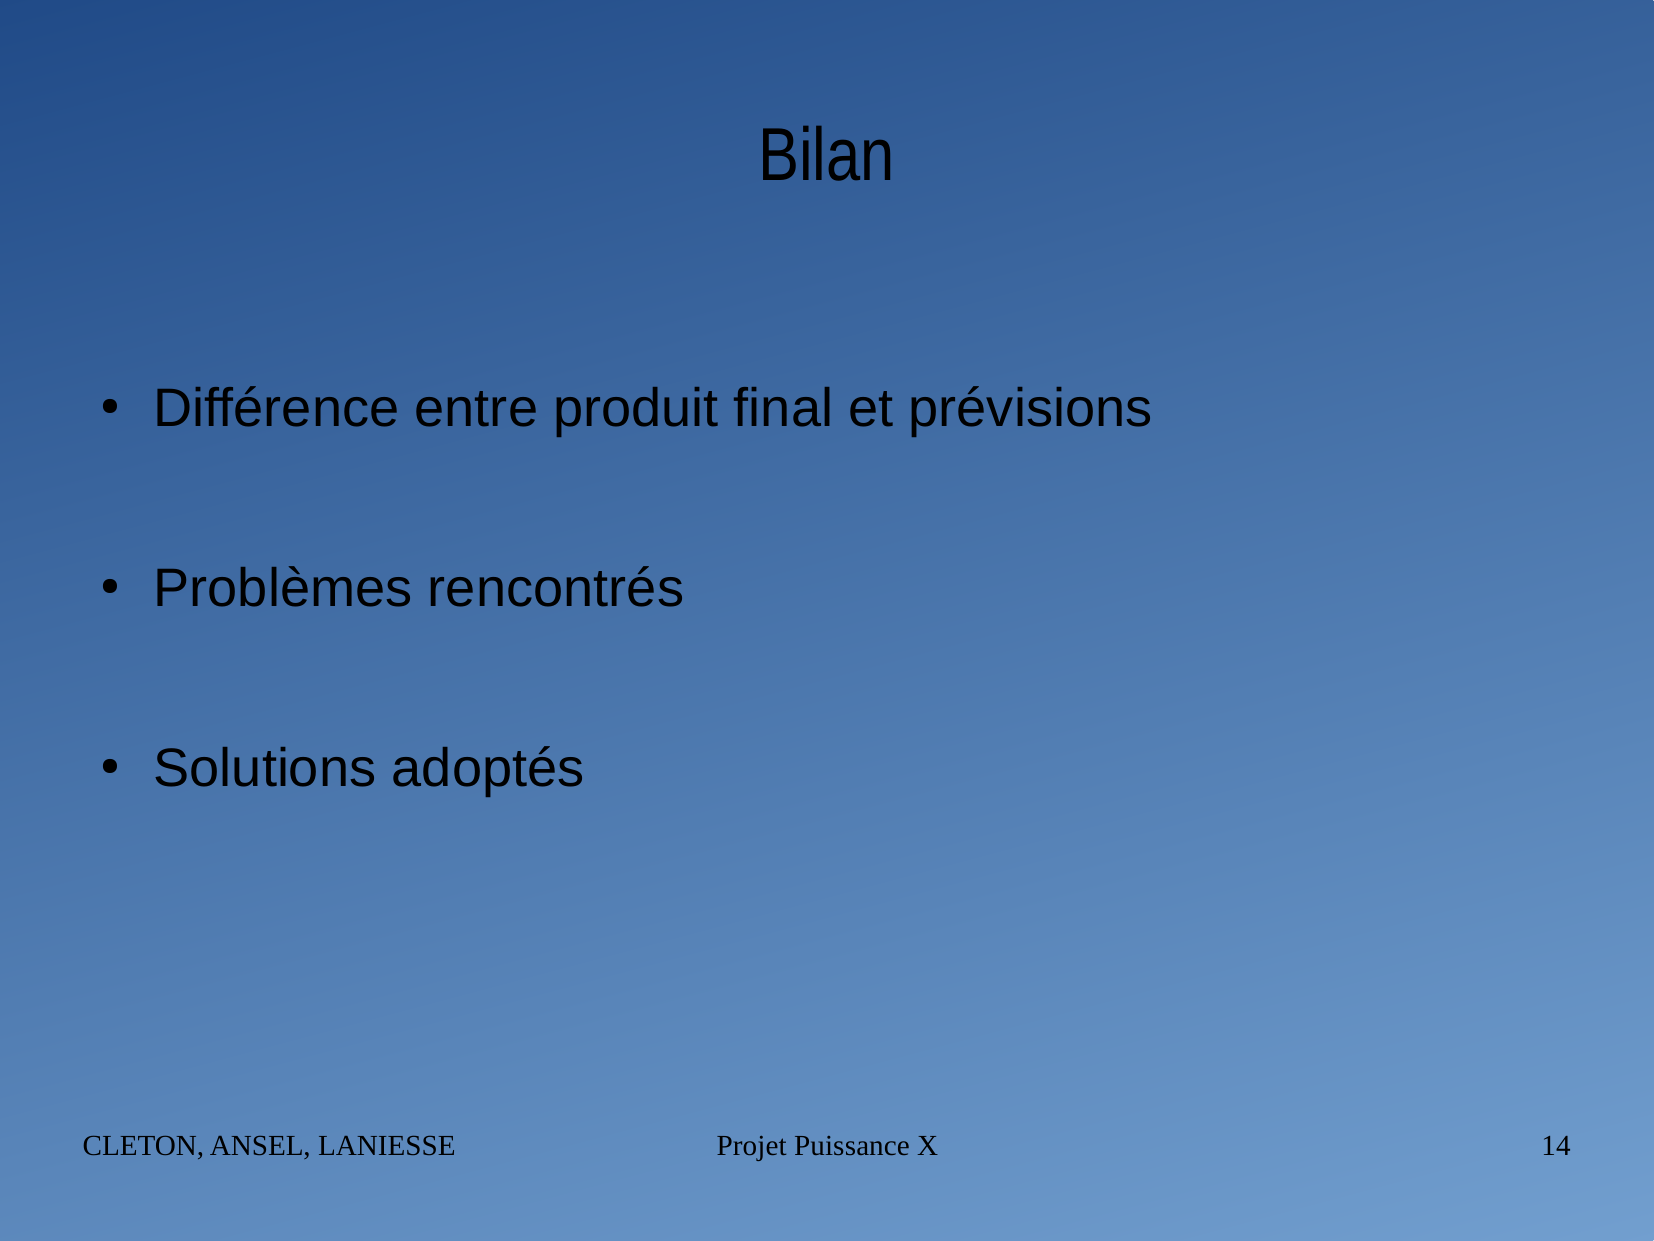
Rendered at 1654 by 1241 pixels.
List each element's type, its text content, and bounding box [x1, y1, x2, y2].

list Différence entre produit final et prévisions Problèmes rencontrés Solutions adoptés [82, 377, 1571, 1098]
title Bilan [82, 49, 1571, 257]
